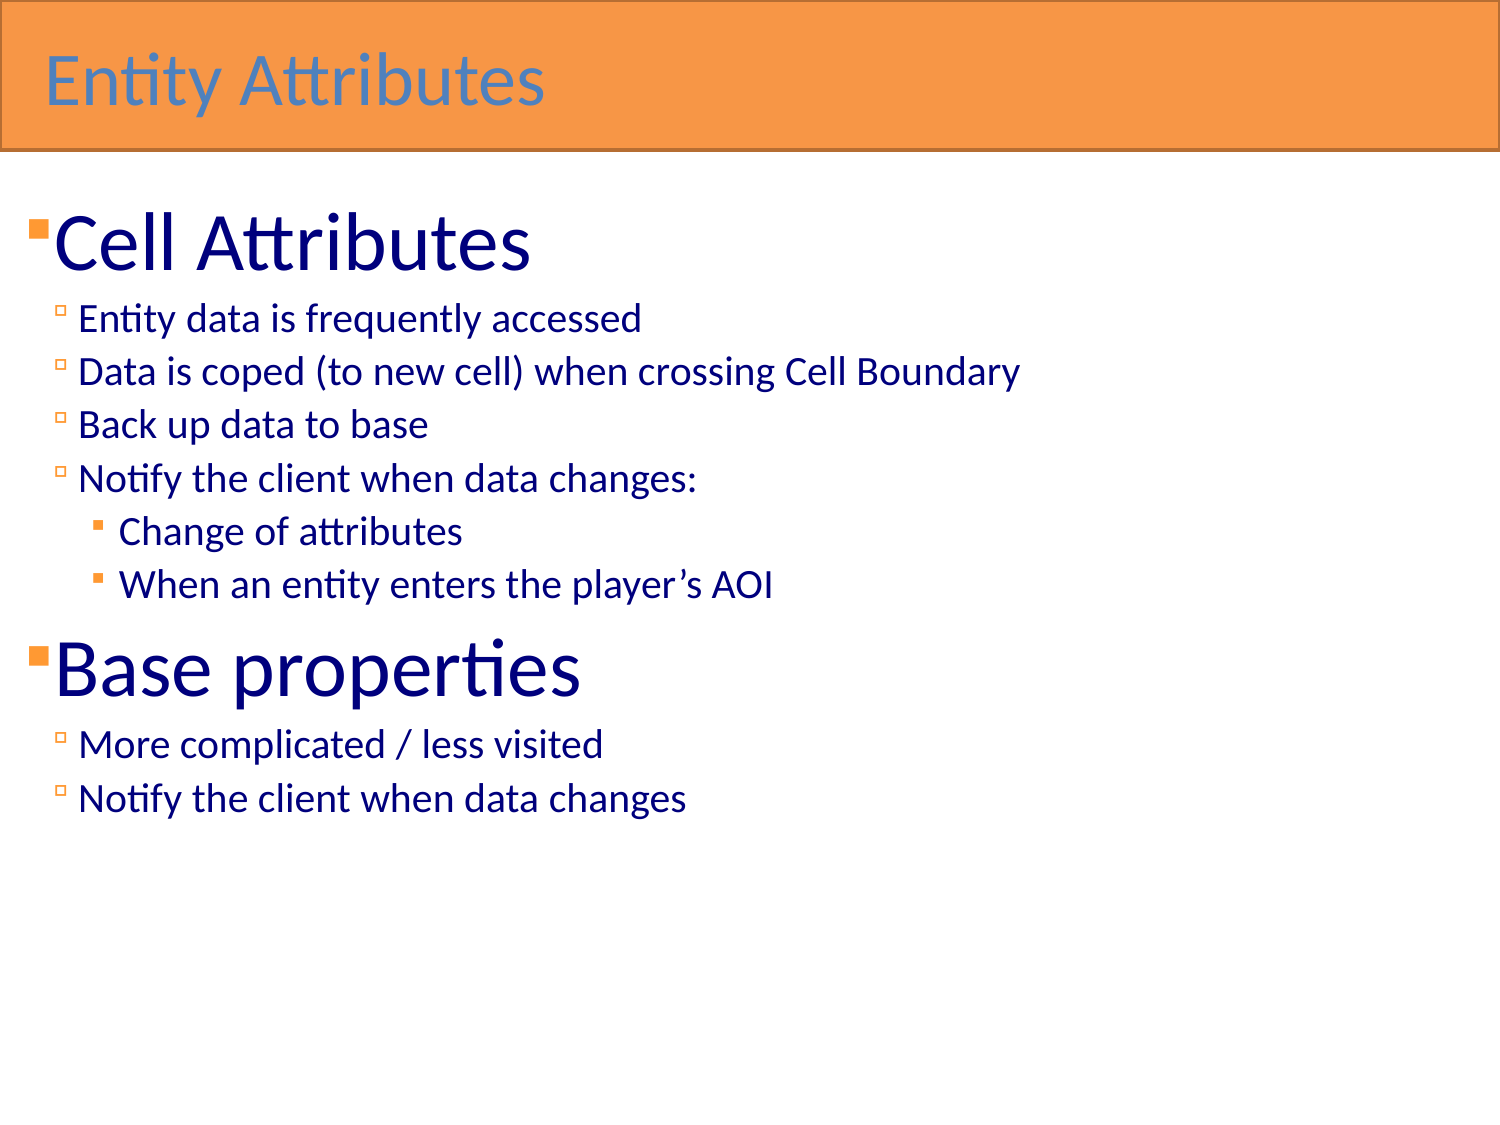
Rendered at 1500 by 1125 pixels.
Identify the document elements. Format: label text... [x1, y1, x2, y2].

title Entity Attributes [29, 21, 1483, 129]
text_box [0, 0, 1500, 150]
text_box Cell Attributes Entity data is frequently accessed Data is coped (to new cell) when crossing Cell Boundary Back up data to base Notify the client when data changes: Change of attributes When an entity enters the player’s AOI Base properties More complicated / less visited Notify the client when data changes [14, 196, 1500, 1106]
